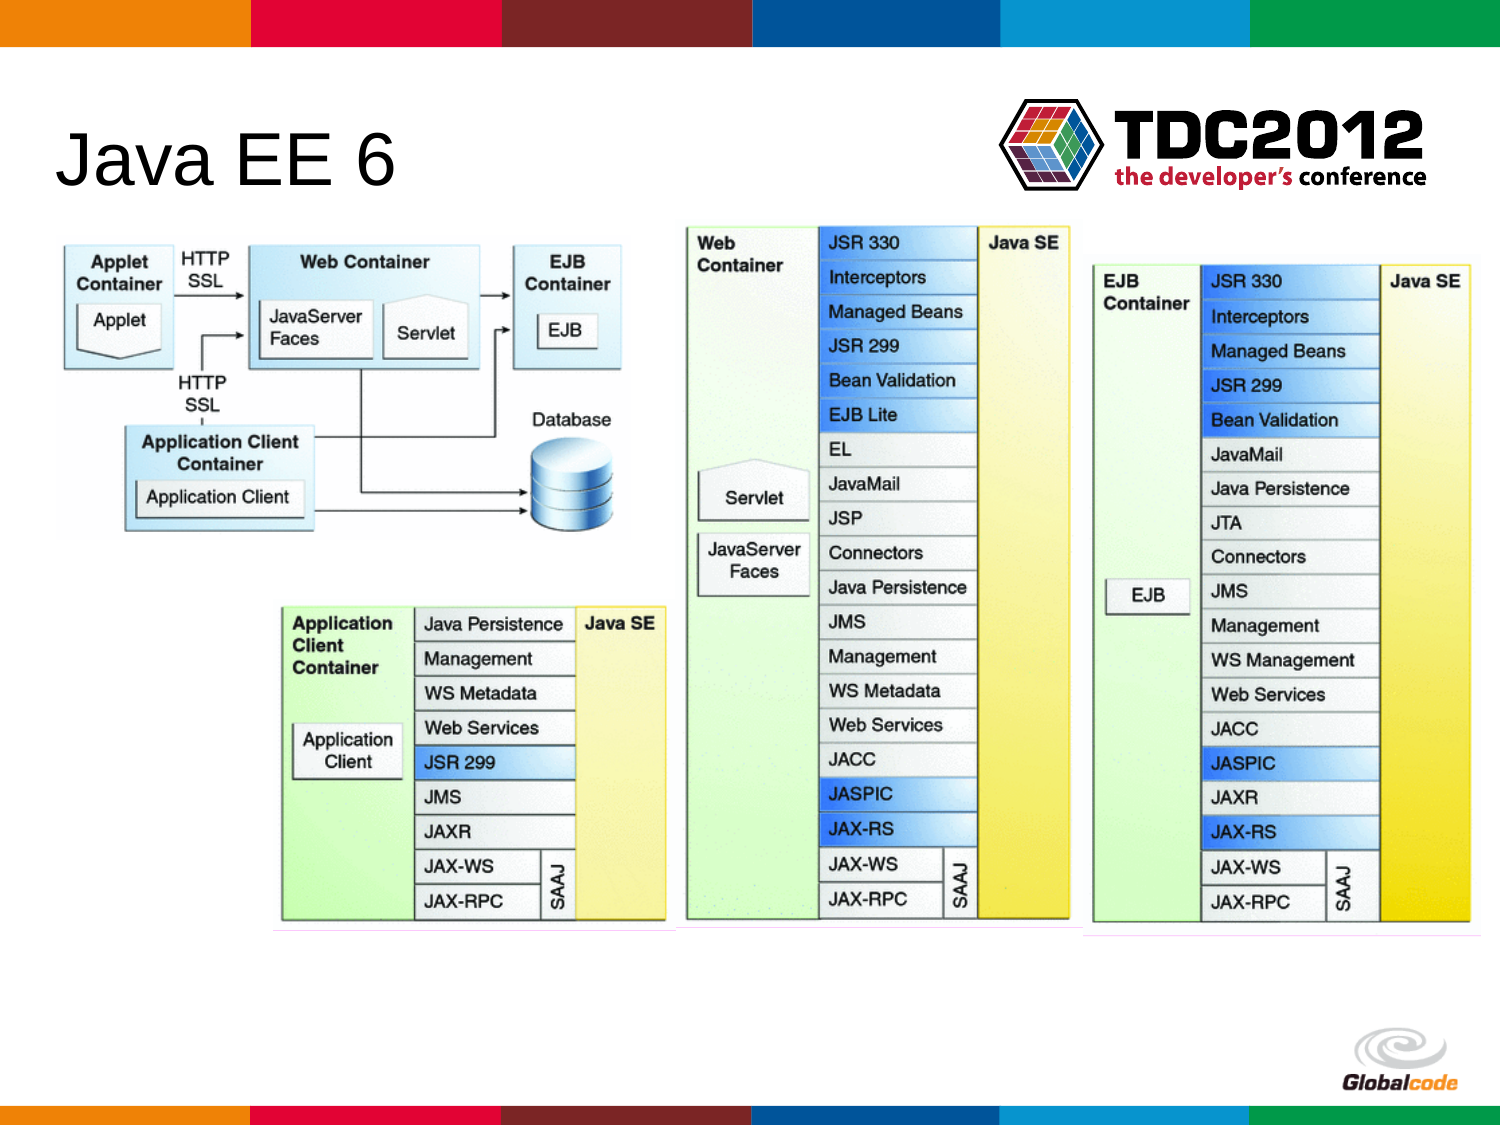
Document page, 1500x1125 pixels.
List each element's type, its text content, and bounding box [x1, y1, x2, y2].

picture [273, 219, 1481, 999]
picture [1340, 999, 1459, 1105]
picture [56, 235, 631, 540]
title Java EE 6 [41, 57, 975, 254]
